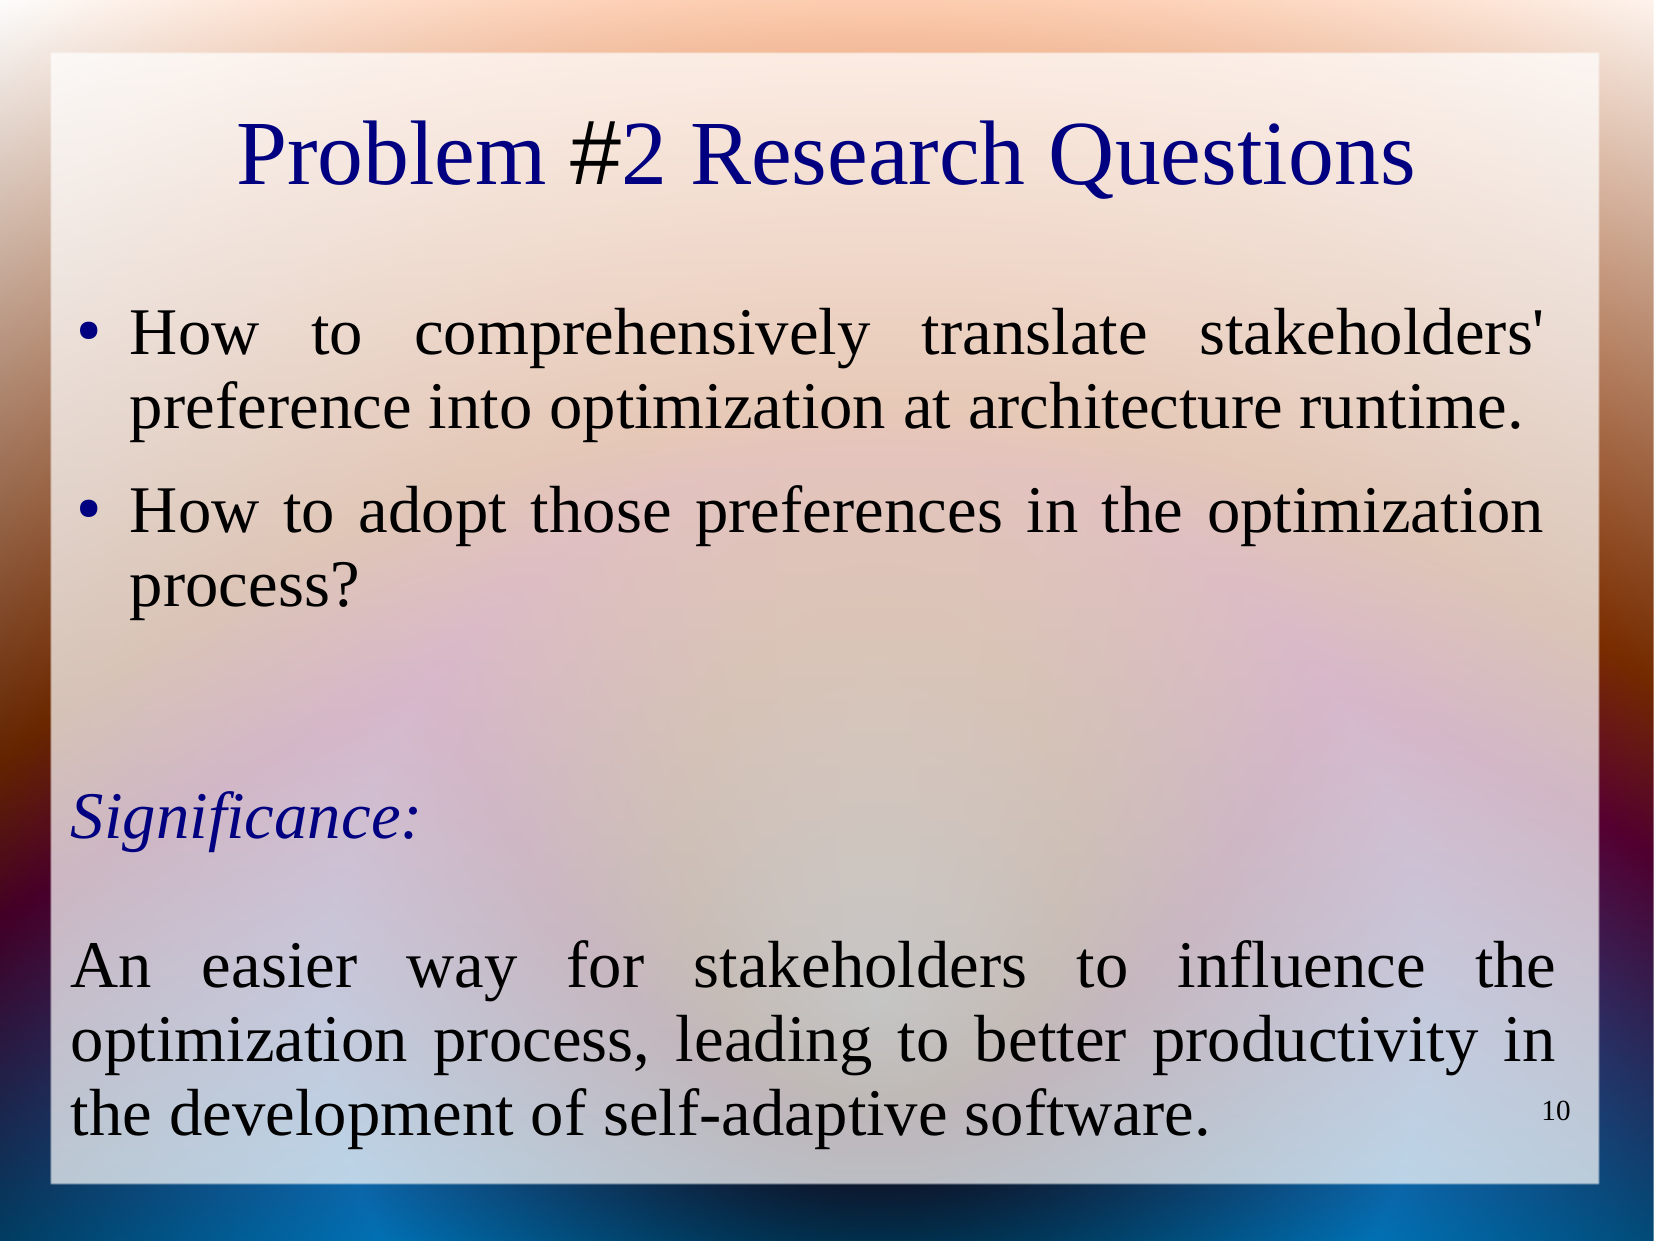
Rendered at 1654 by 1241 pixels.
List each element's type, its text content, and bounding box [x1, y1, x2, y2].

picture [0, 0, 1654, 1241]
picture [1560, 1102, 1567, 1119]
title Problem #2 Research Questions [82, 49, 1571, 257]
list How to comprehensively translate stakeholders' preference into optimization at architecture runtime. How to adopt those preferences in the optimization process? [59, 295, 1548, 829]
text_box Significance: An easier way for stakeholders to influence the optimization process, leading to better productivity in the development of self-adaptive software. [70, 555, 1559, 1241]
